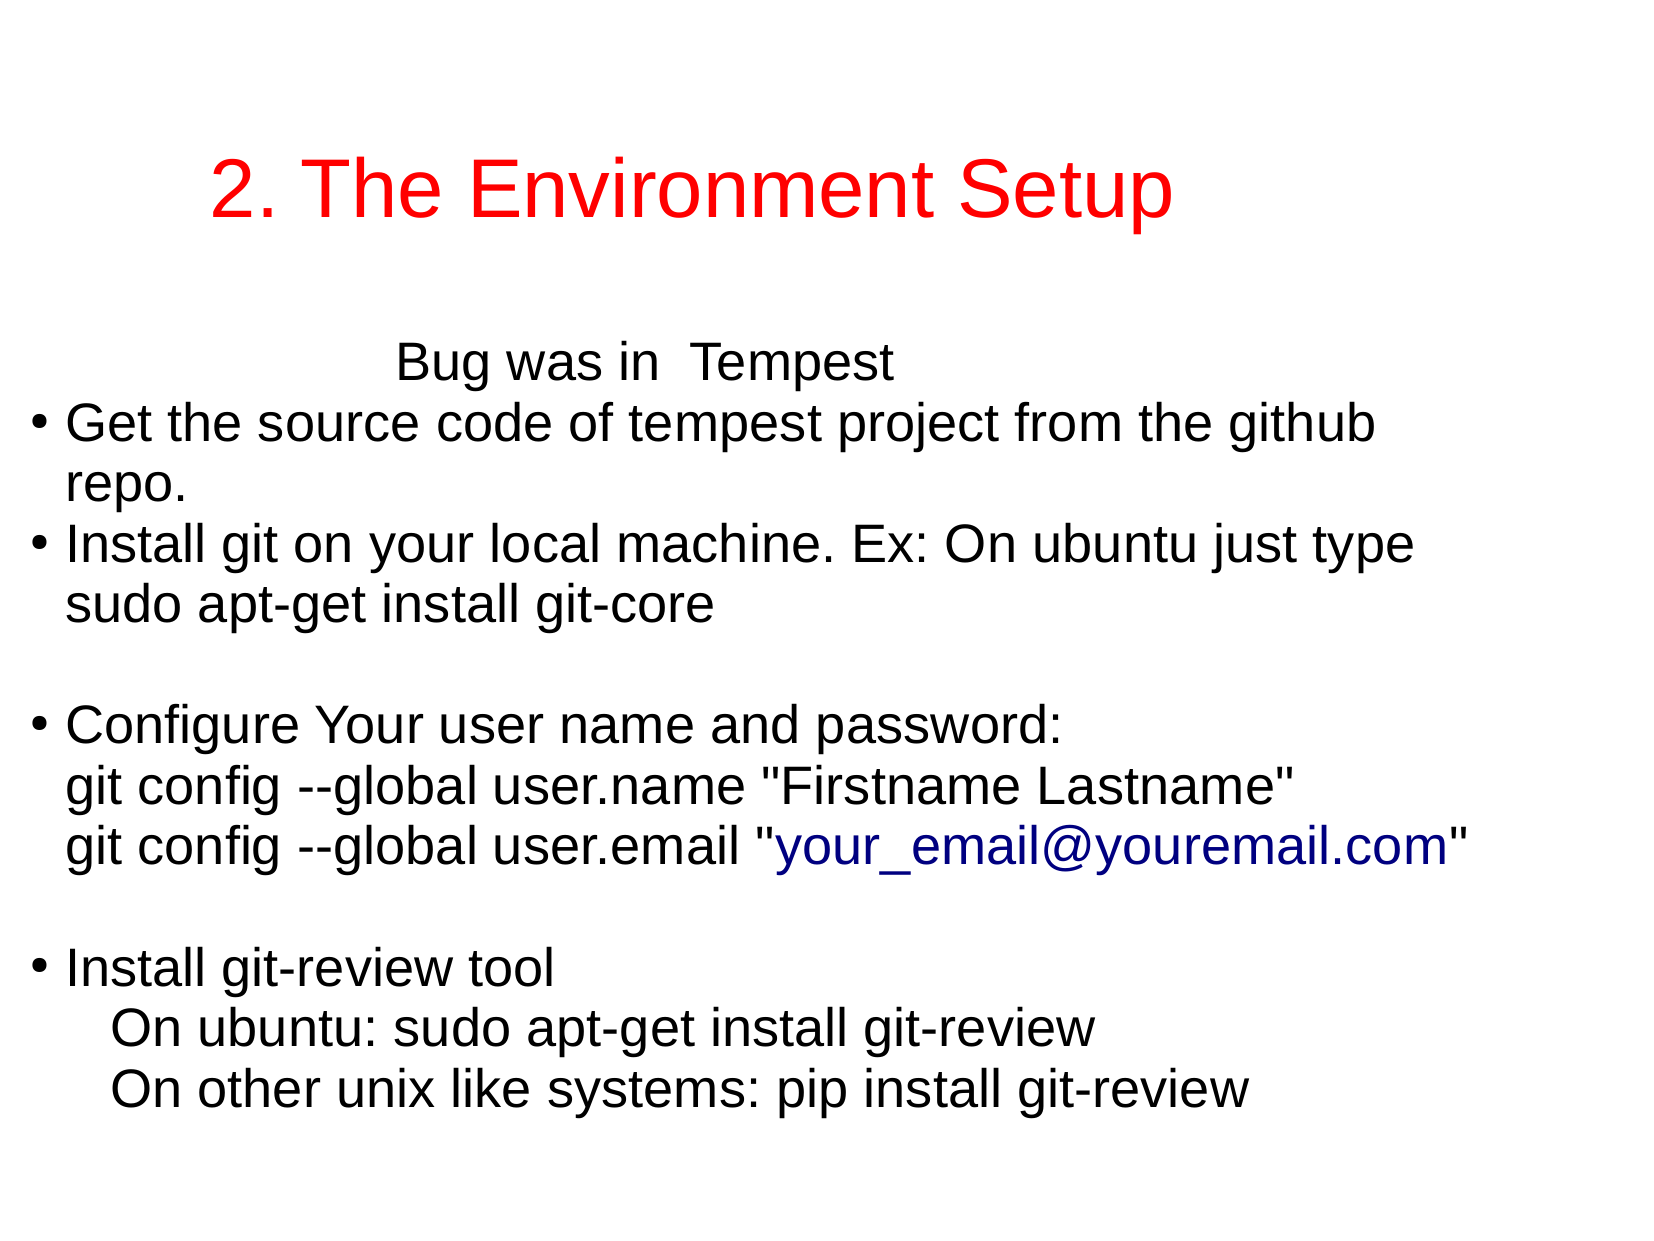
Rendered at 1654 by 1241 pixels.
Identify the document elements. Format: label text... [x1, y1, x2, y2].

text_box Bug was in Tempest Get the source code of tempest project from the github repo. Install git on your local machine. Ex: On ubuntu just type sudo apt-get install git-core Configure Your user name and password: git config --global user.name "Firstname Lastname" git config --global user.email "your_email@youremail.com" Install git-review tool On ubuntu: sudo apt-get install git-review On other unix like systems: pip install git-review [15, 324, 1502, 1127]
text_box 2. The Environment Setup [195, 135, 1300, 324]
